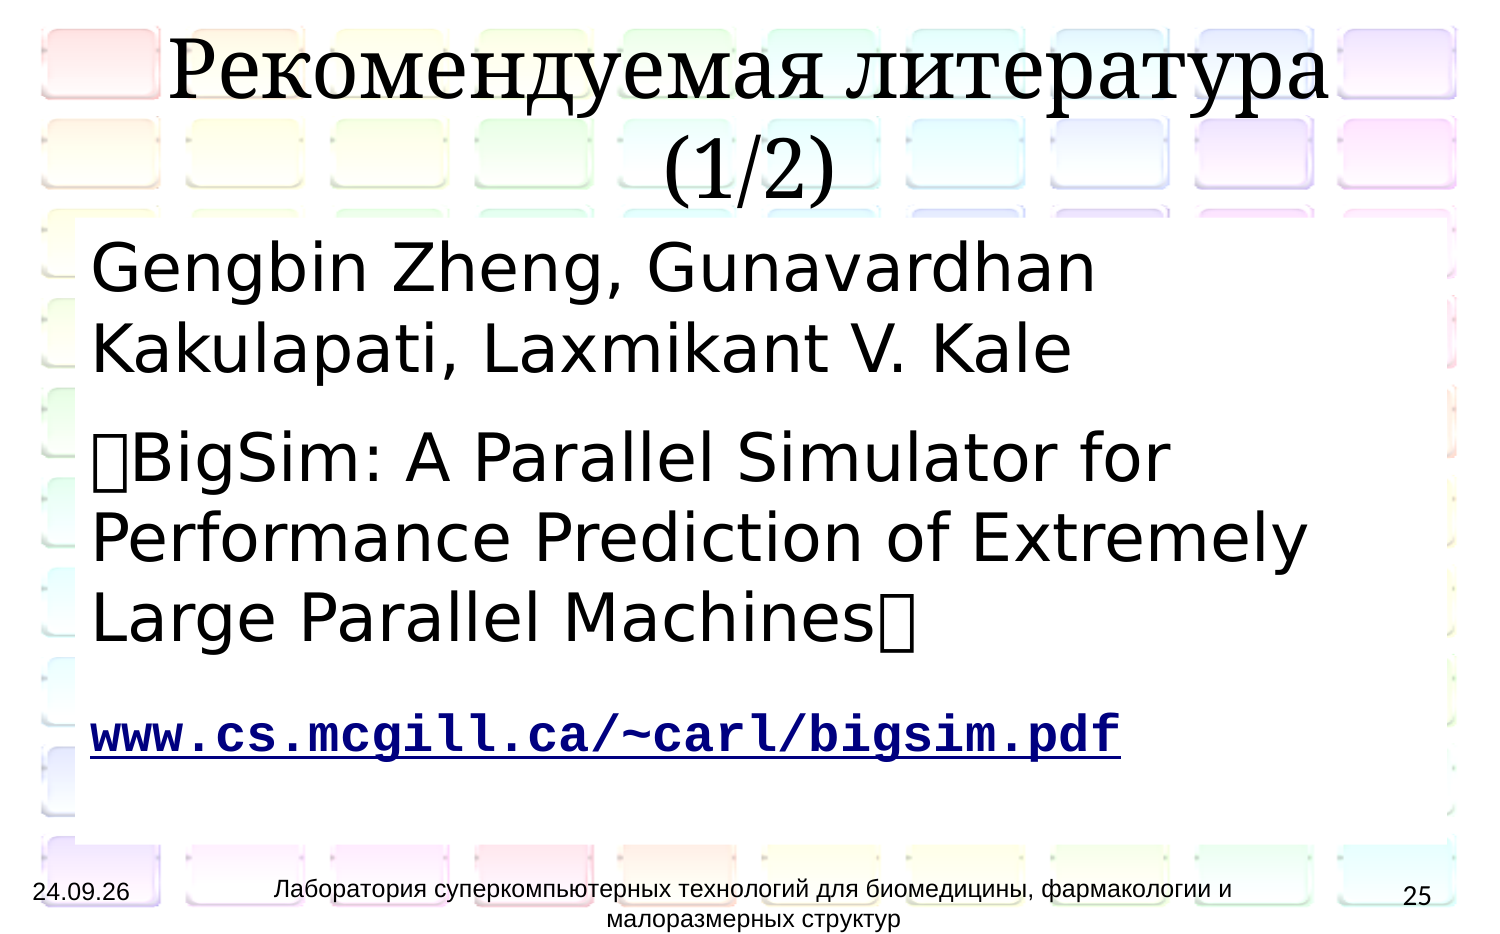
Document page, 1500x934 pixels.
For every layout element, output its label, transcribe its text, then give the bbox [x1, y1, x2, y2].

title Рекомендуемая литература (1/2) [75, 37, 1426, 193]
picture [0, 0, 1500, 934]
text_box 12.11.12 [17, 868, 184, 918]
text_box Лаборатория суперкомпьютерных технологий для биомедицины, фармакологии и малоразмерных структур [171, 864, 1338, 915]
list Gengbin Zheng, Gunavardhan Kakulapati, Laxmikant V. Kale BigSim: A Parallel Simulator for Performance Prediction of Extremely Large Parallel Machines www.cs.mcgill.ca/~carl/bigsim.pdf [75, 217, 1447, 845]
text_box <number> [1387, 868, 1473, 918]
